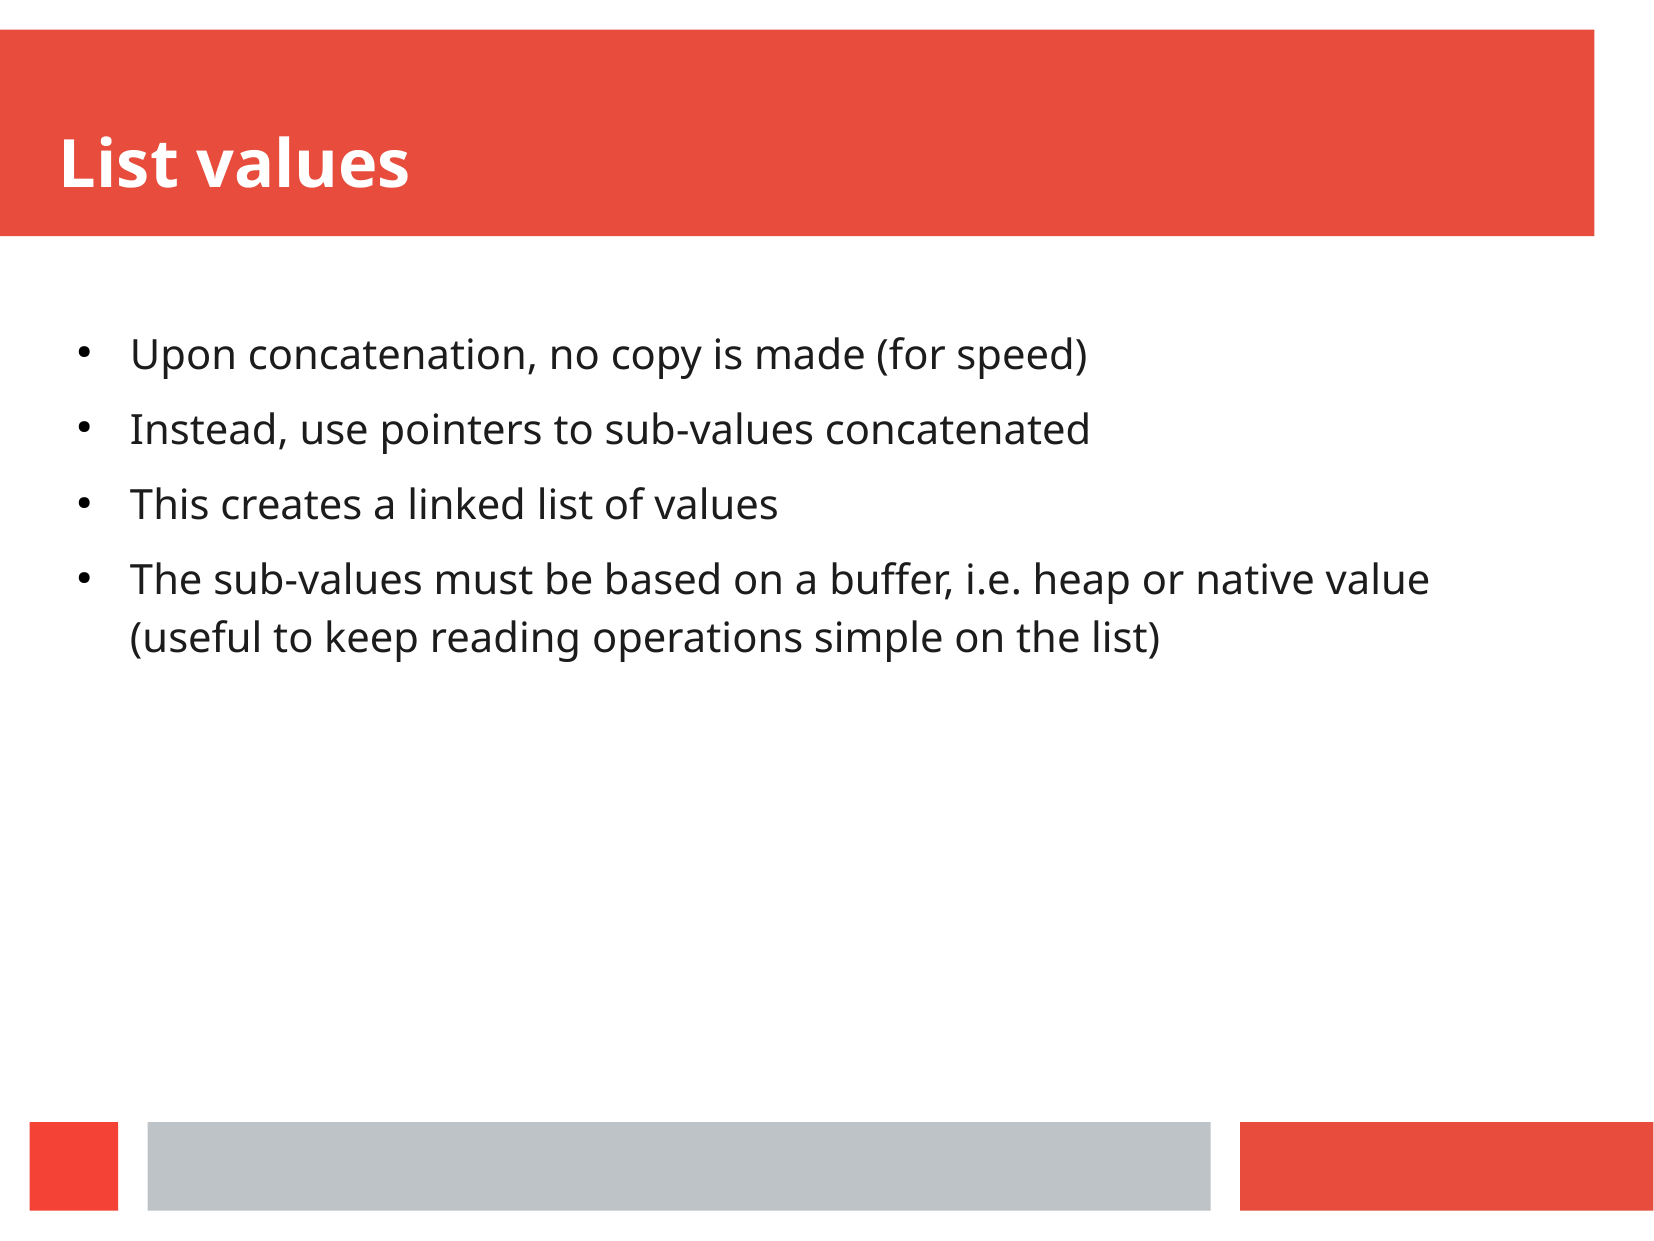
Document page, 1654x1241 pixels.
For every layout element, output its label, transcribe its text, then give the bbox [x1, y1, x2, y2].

list Upon concatenation, no copy is made (for speed) Instead, use pointers to sub-values concatenated This creates a linked list of values The sub-values must be based on a buffer, i.e. heap or native value (useful to keep reading operations simple on the list) [59, 324, 1565, 1093]
title List values [59, 59, 1595, 207]
